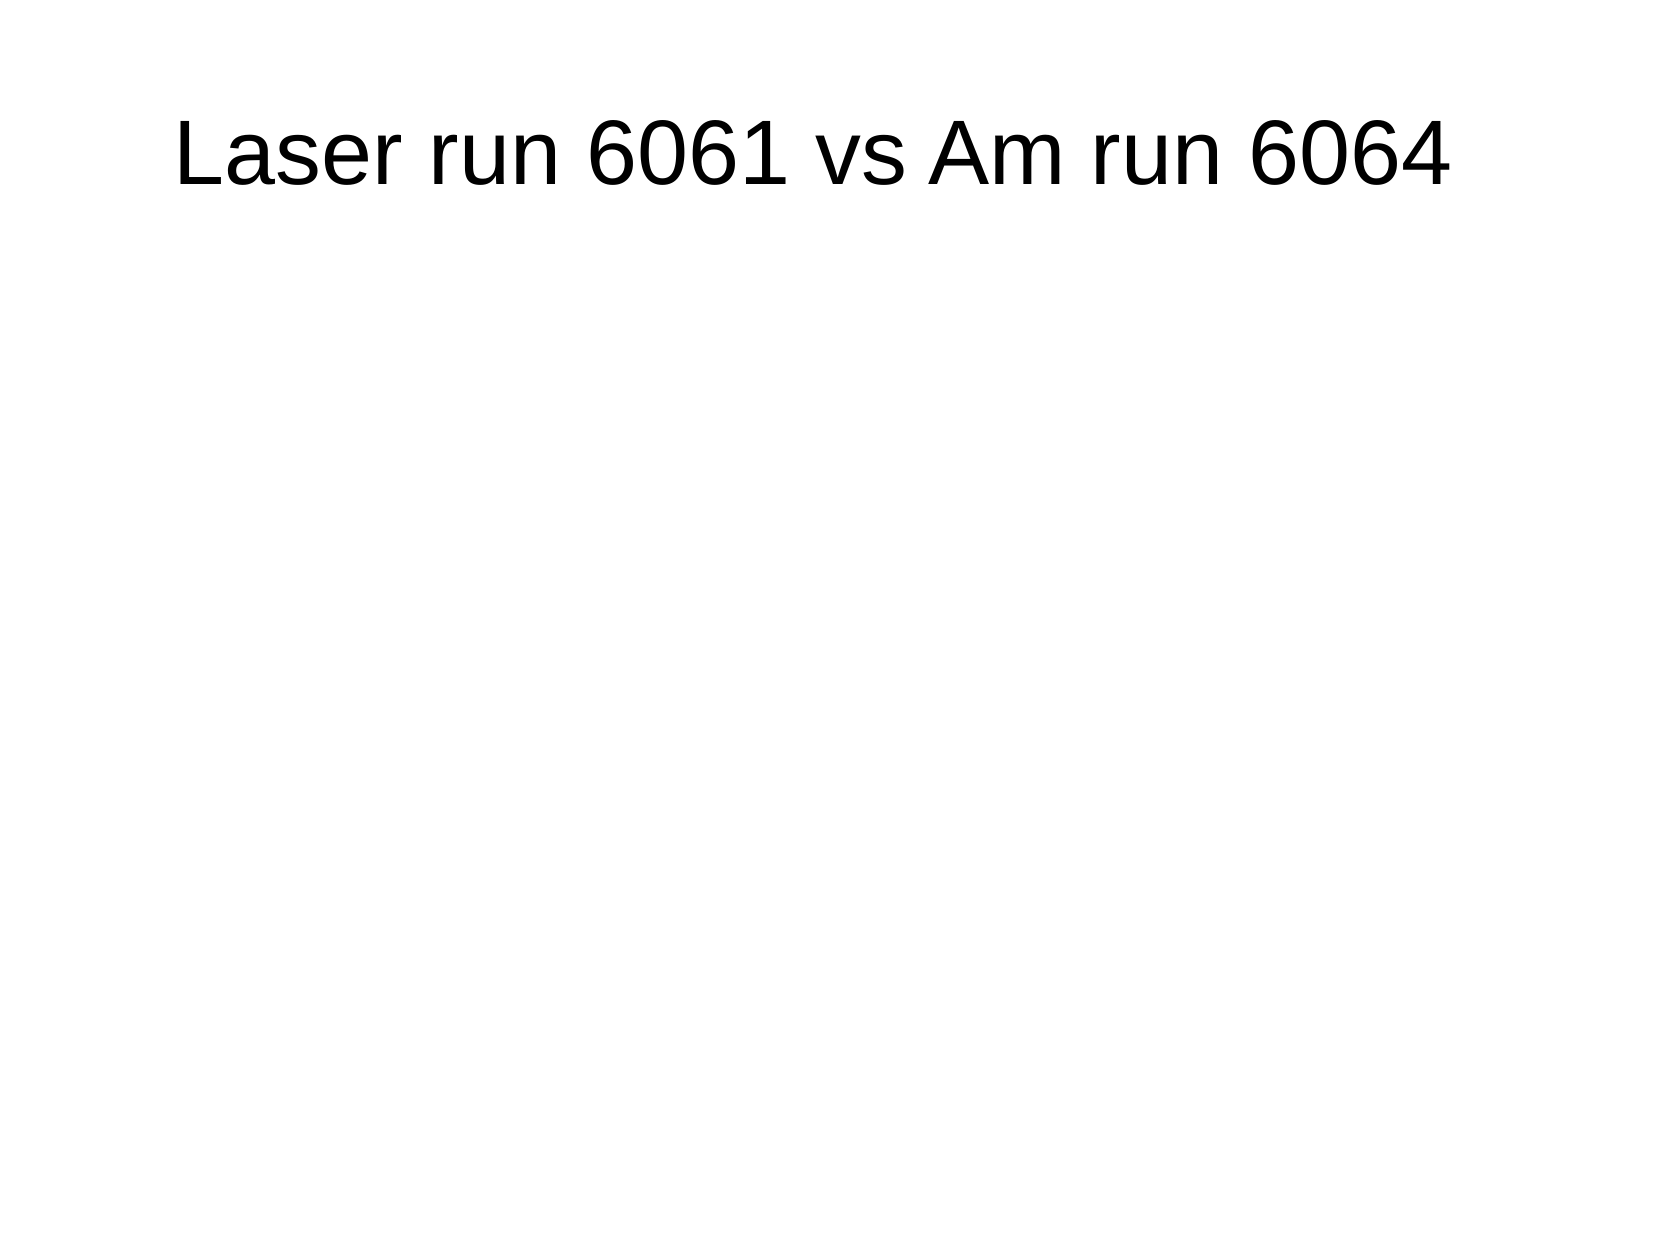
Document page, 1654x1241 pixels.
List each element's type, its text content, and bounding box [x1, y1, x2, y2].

title Laser run 6061 vs Am run 6064 [82, 49, 1571, 257]
